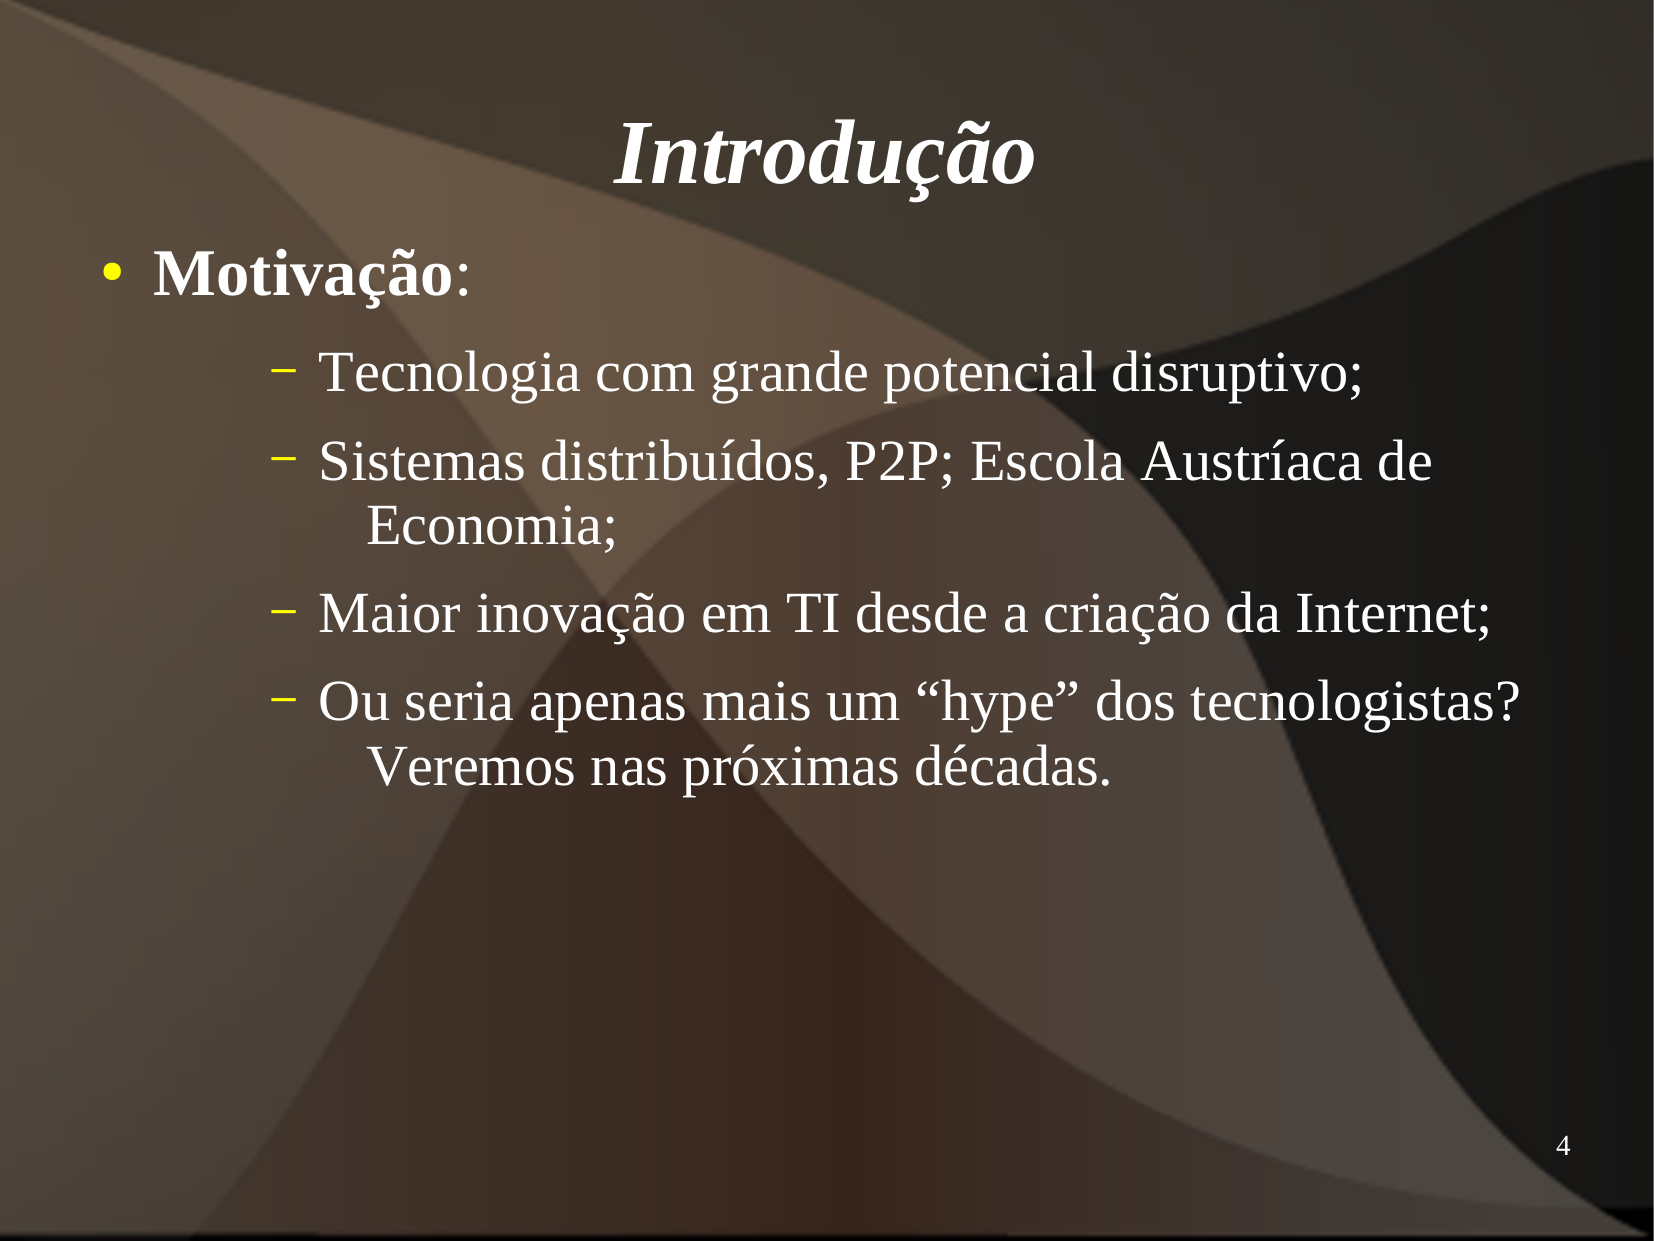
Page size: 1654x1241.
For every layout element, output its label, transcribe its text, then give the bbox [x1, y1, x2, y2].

list Motivação: Tecnologia com grande potencial disruptivo; Sistemas distribuídos, P2P; Escola Austríaca de Economia; Maior inovação em TI desde a criação da Internet; Ou seria apenas mais um “hype” dos tecnologistas? Veremos nas próximas décadas. [82, 236, 1560, 941]
title Introdução [82, 49, 1571, 257]
picture [0, 0, 1654, 1241]
